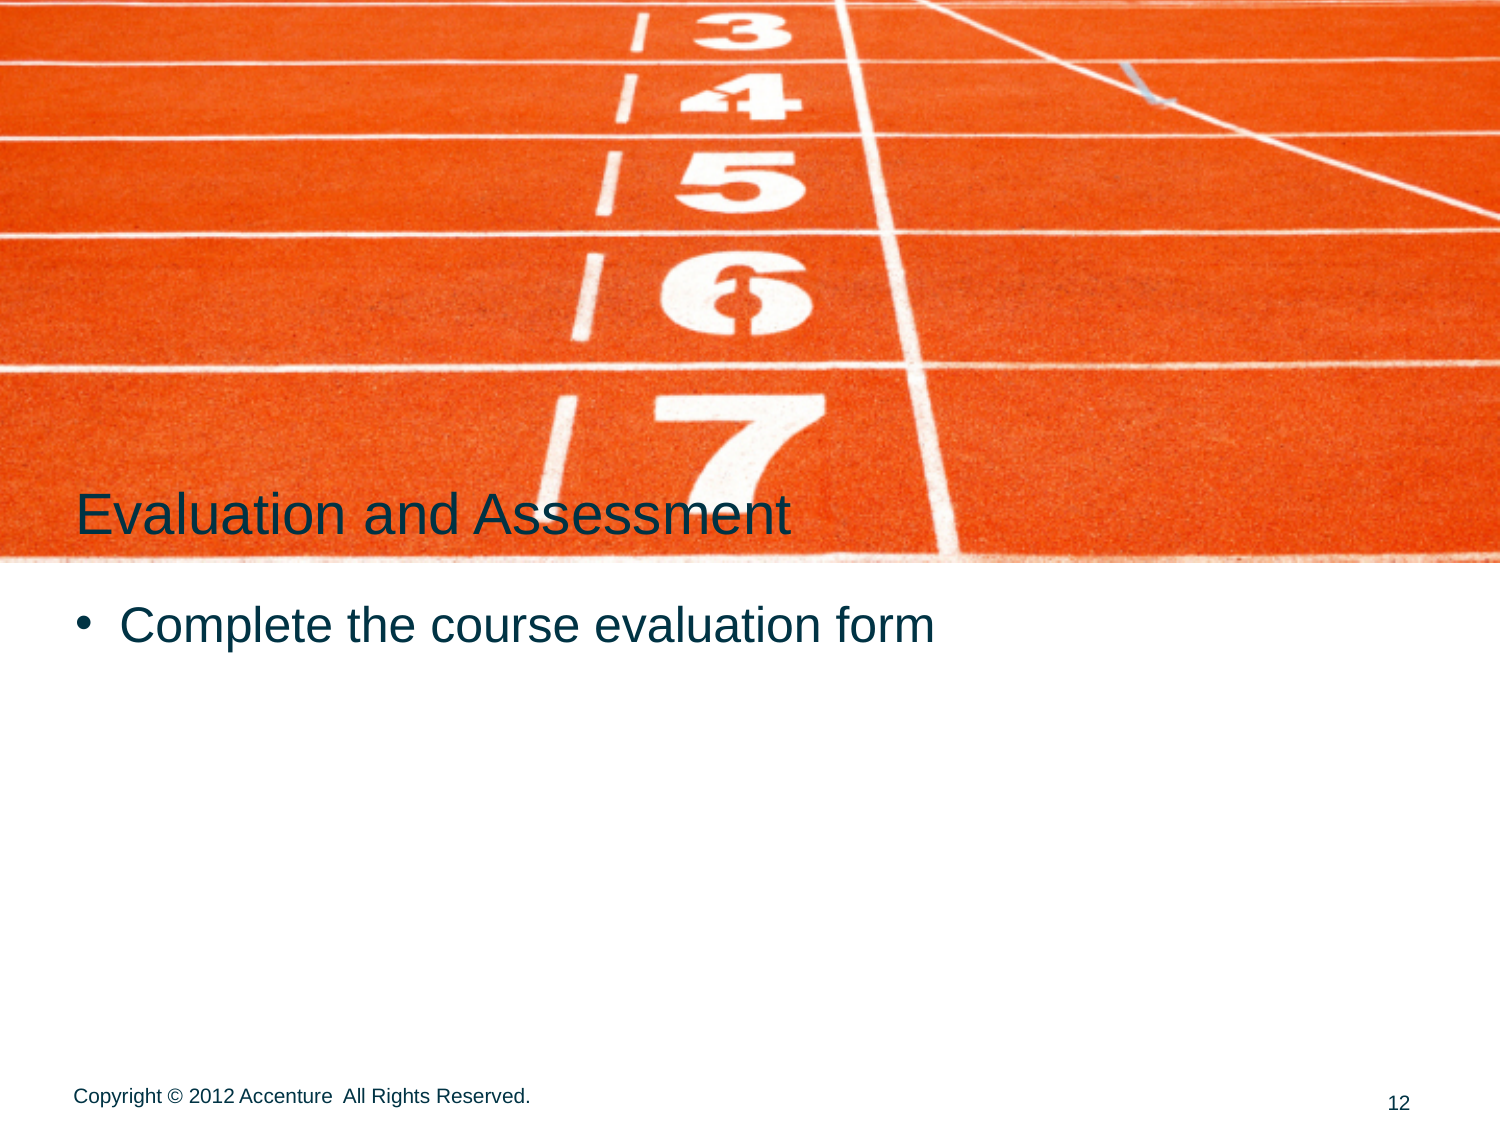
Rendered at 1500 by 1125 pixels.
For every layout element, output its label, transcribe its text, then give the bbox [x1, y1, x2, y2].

text_box Evaluation and Assessment [75, 403, 1425, 547]
picture [167, 1088, 182, 1103]
text_box Complete the course evaluation form [75, 592, 1425, 1025]
text_box 12 [1387, 1072, 1492, 1115]
picture [0, 0, 1500, 563]
